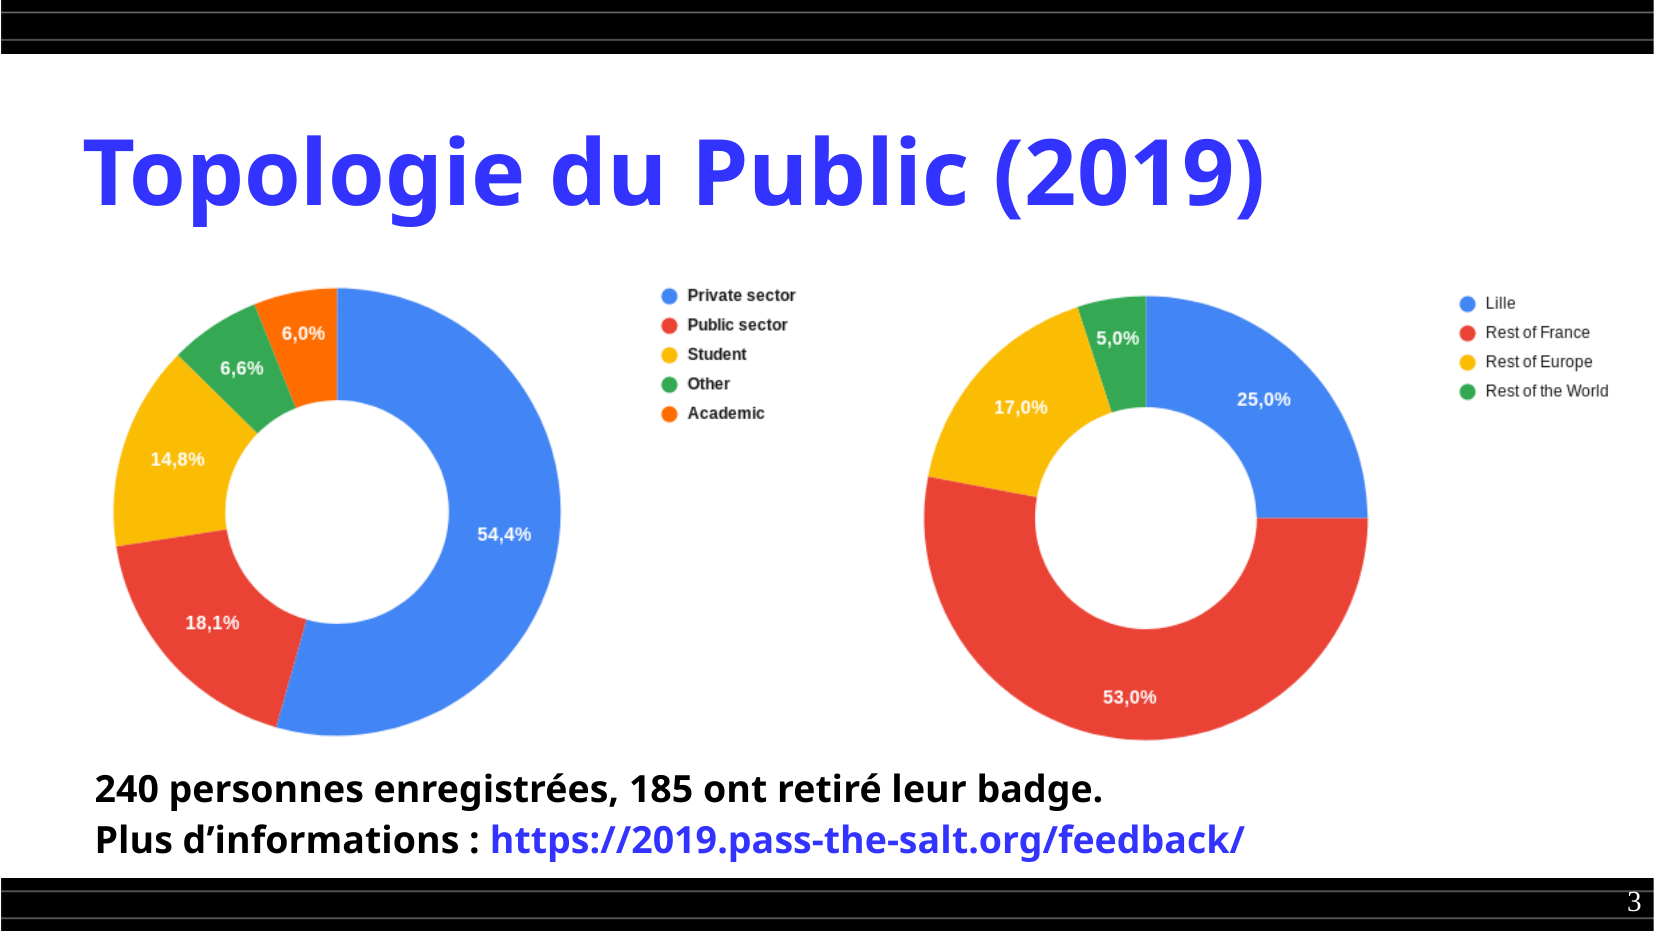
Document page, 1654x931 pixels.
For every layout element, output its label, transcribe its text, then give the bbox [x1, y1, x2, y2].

title Topologie du Public (2019) [82, 92, 1571, 249]
picture [1, 878, 1654, 931]
picture [1, 0, 1654, 54]
list 240 personnes enregistrées, 185 ont retiré leur badge. Plus d’informations : https://2019.pass-the-salt.org/feedback/ [94, 360, 1571, 928]
picture [844, 277, 1616, 753]
picture [65, 269, 811, 750]
